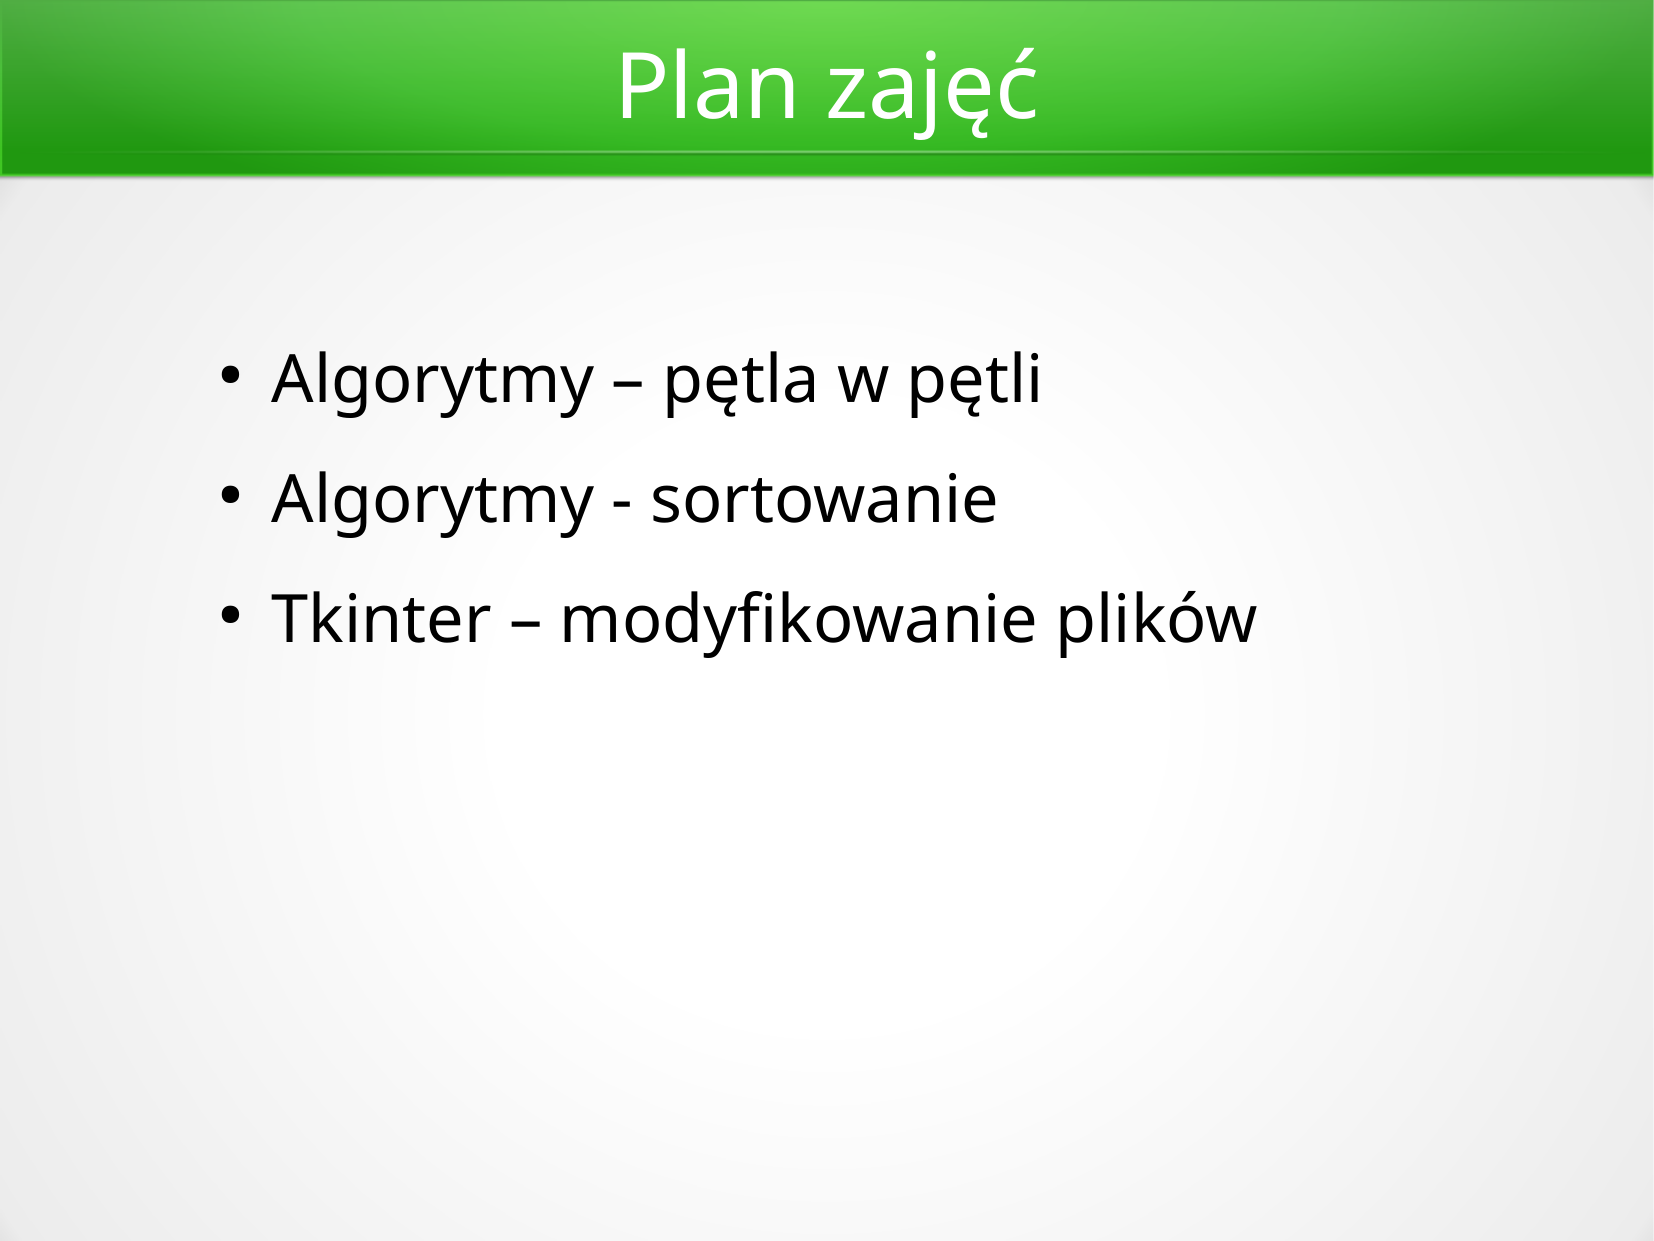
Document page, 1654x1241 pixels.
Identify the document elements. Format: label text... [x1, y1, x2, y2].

picture [0, 0, 1654, 1241]
list Algorytmy – pętla w pętli Algorytmy - sortowanie Tkinter – modyfikowanie plików [200, 330, 1524, 981]
title Plan zajęć [82, 11, 1571, 154]
